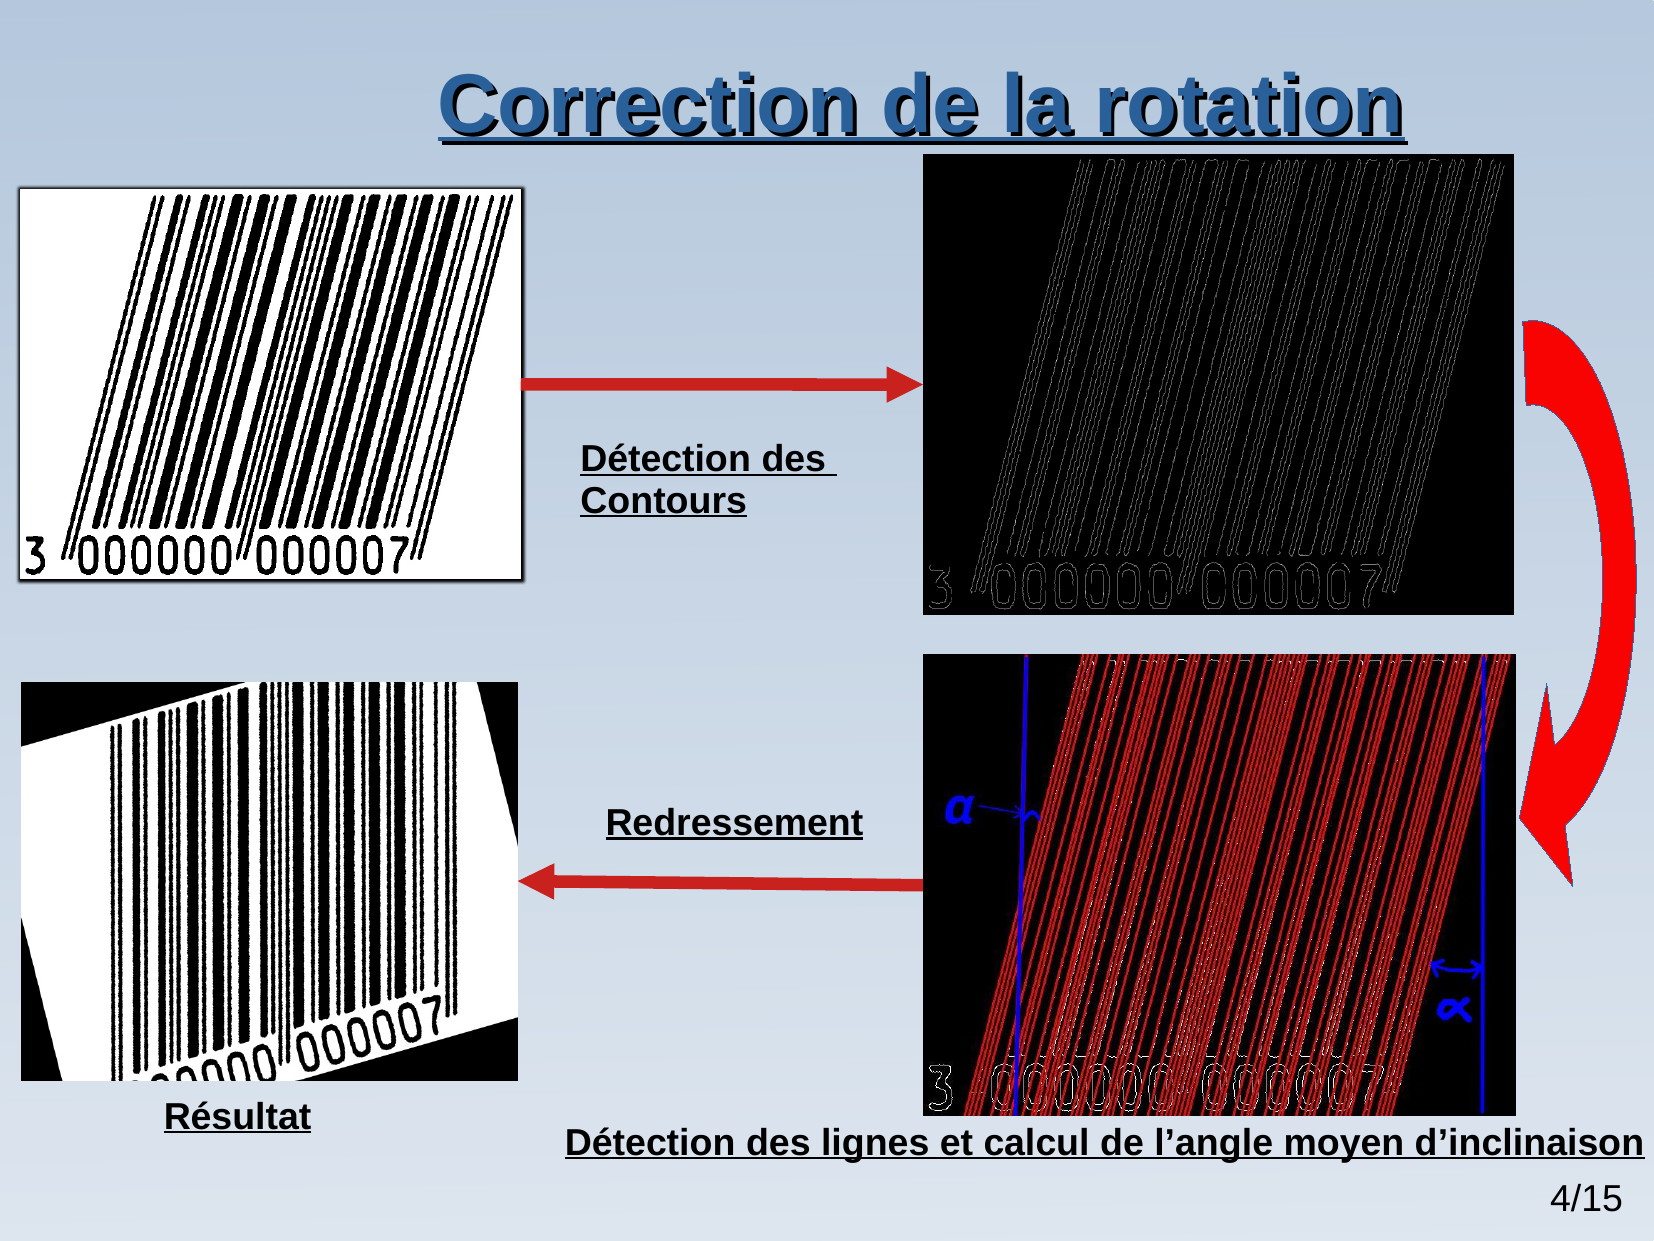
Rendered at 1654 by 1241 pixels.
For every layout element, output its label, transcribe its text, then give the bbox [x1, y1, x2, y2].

text_box [1519, 320, 1637, 887]
text_box Détection des Contours [565, 430, 852, 529]
title Correction de la rotation [177, 0, 1654, 207]
picture [923, 154, 1514, 615]
picture [923, 654, 1516, 1116]
picture [21, 682, 518, 1081]
picture [20, 189, 521, 579]
text_box Résultat [148, 1087, 327, 1145]
text_box Redressement [590, 794, 879, 851]
text_box Détection des lignes et calcul de l’angle moyen d’inclinaison [550, 1113, 1654, 1171]
